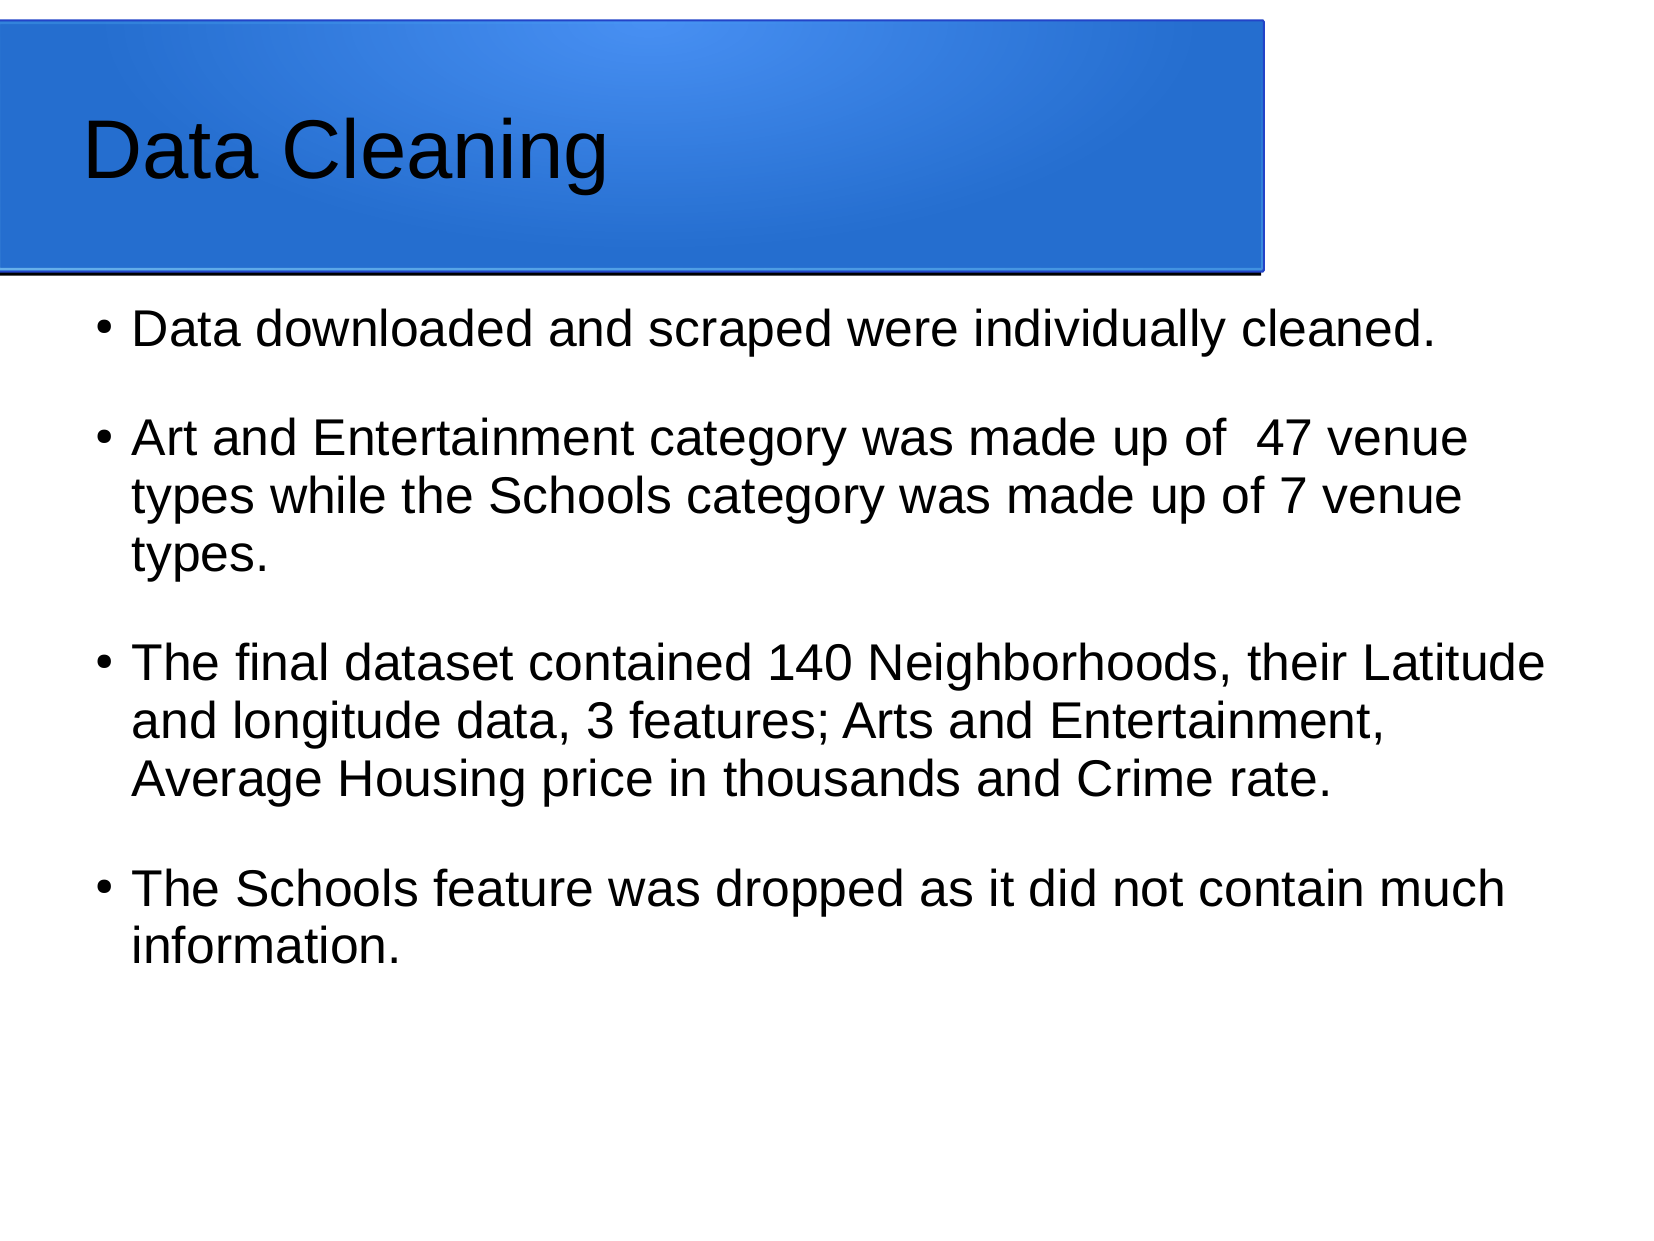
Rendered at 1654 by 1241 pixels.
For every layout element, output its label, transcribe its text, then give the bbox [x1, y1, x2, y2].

list Data downloaded and scraped were individually cleaned. Art and Entertainment category was made up of 47 venue types while the Schools category was made up of 7 venue types. The final dataset contained 140 Neighborhoods, their Latitude and longitude data, 3 features; Arts and Entertainment, Average Housing price in thousands and Crime rate. The Schools feature was dropped as it did not contain much information. [82, 299, 1571, 1019]
title Data Cleaning [82, 47, 1235, 252]
